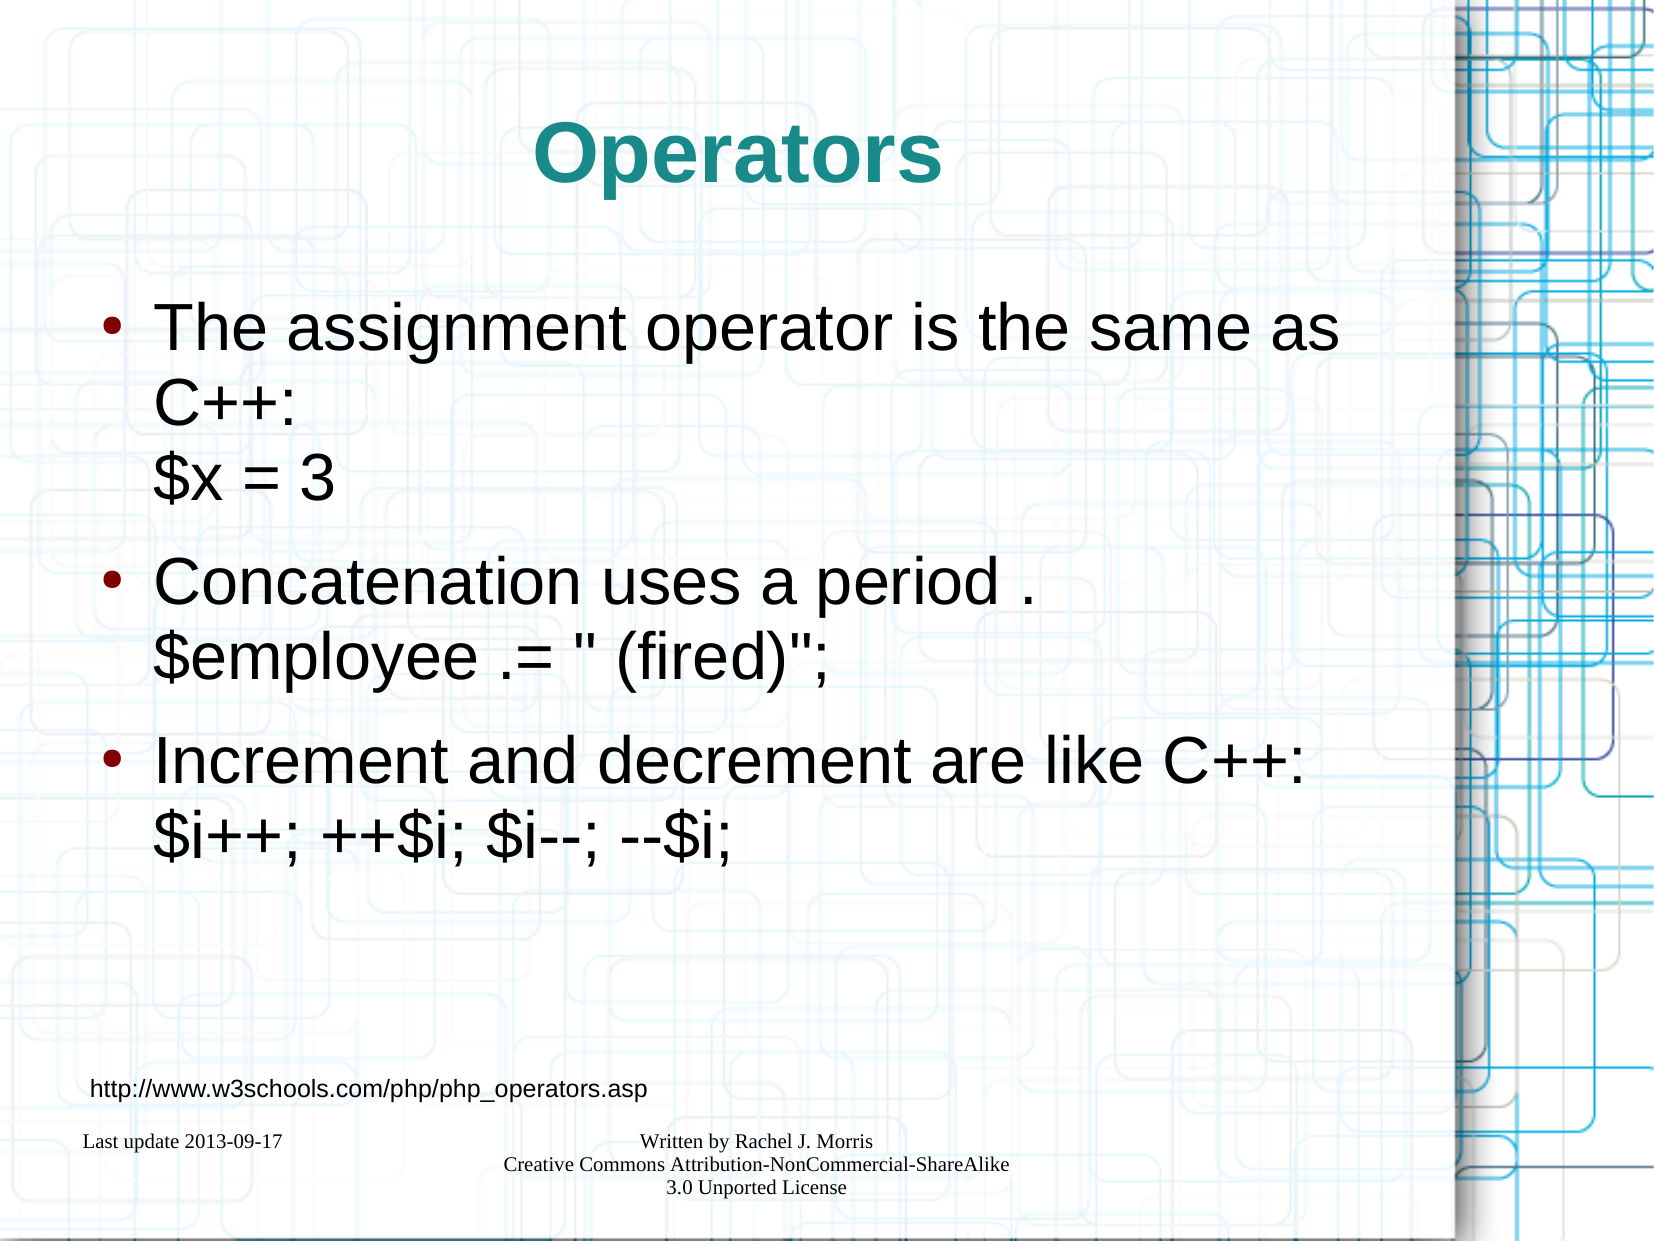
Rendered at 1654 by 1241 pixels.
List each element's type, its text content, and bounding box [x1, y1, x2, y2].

text_box http://www.w3schools.com/php/php_operators.asp [75, 1067, 916, 1111]
title Operators [59, 49, 1418, 257]
picture [0, 0, 1654, 1241]
list The assignment operator is the same as C++: $x = 3 Concatenation uses a period . $employee .= " (fired)"; Increment and decrement are like C++: $i++; ++$i; $i--; --$i; [82, 290, 1418, 873]
